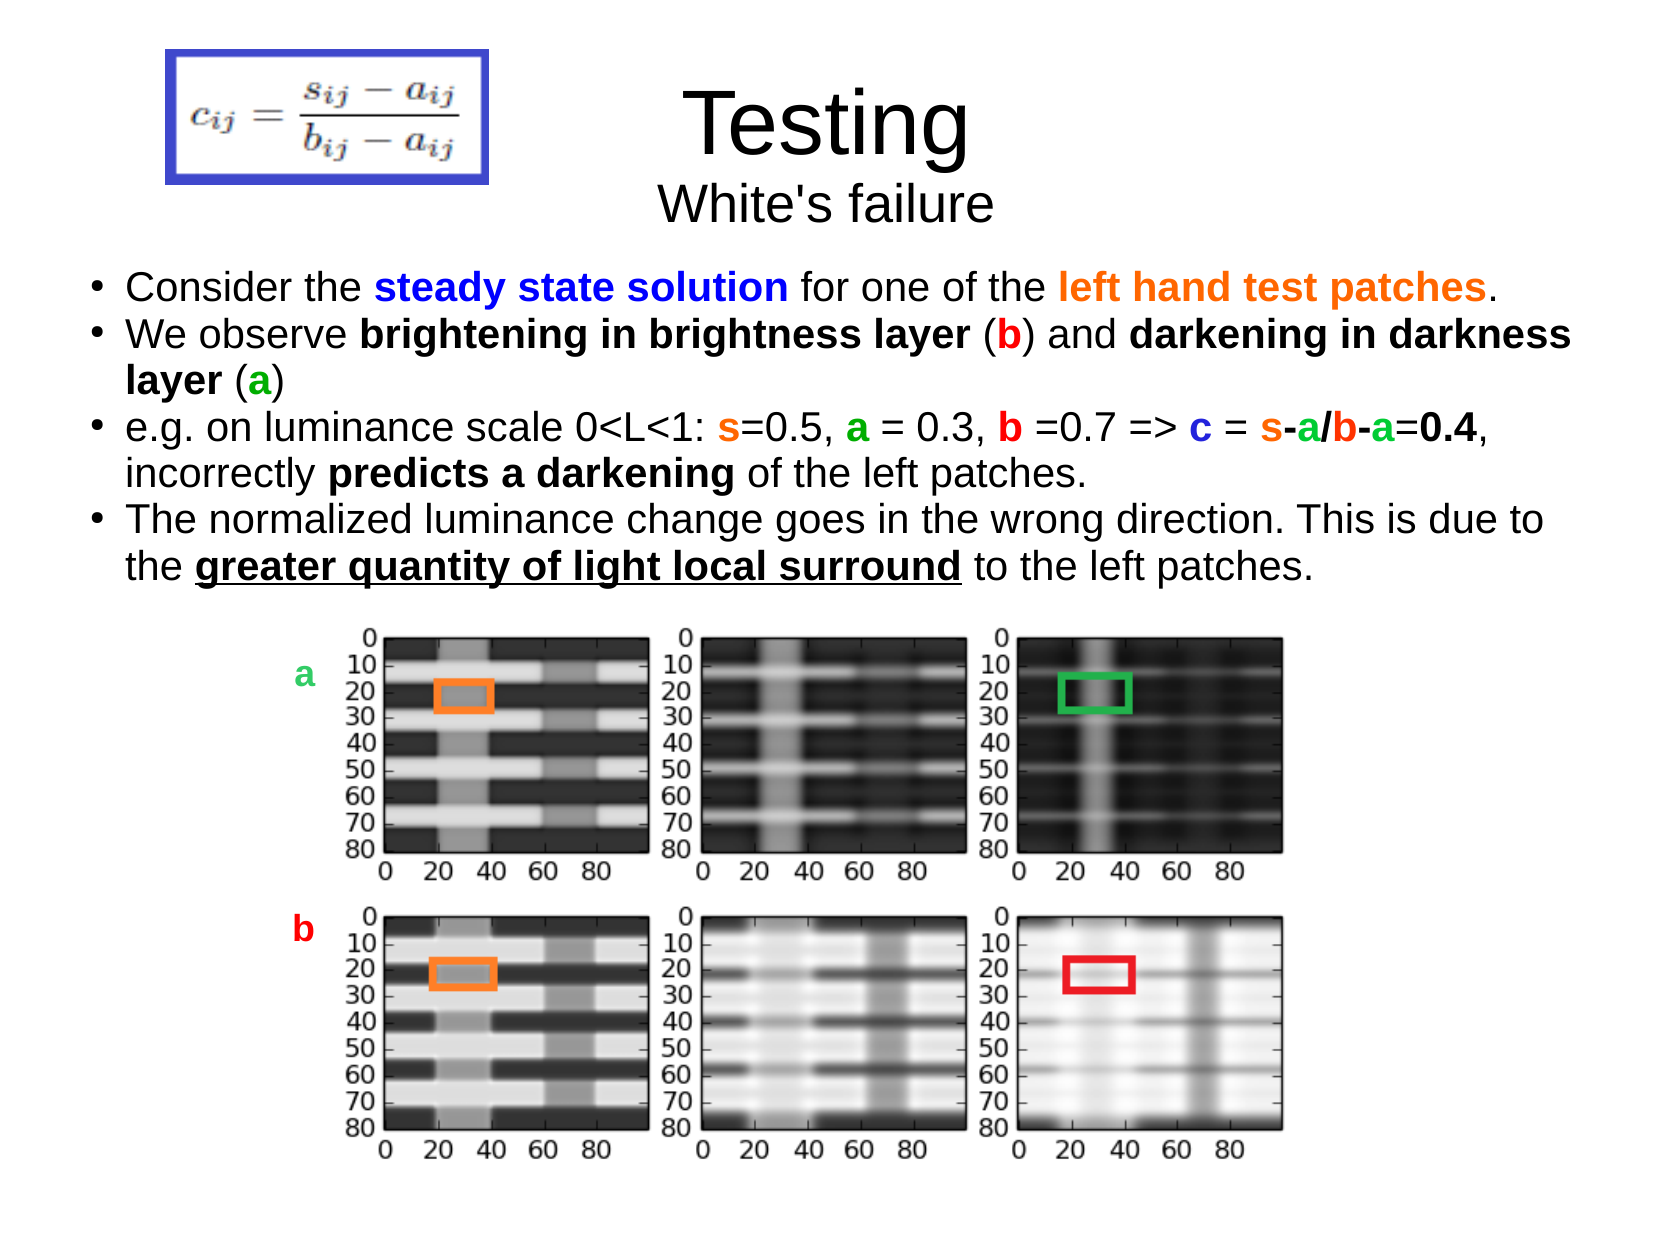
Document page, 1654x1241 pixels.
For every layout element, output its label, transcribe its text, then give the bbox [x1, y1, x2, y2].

text_box Consider the steady state solution for one of the left hand test patches. We observe brightening in brightness layer (b) and darkening in darkness layer (a) e.g. on luminance scale 0<L<1: s=0.5, a = 0.3, b =0.7 => c = s-a/b-a=0.4, incorrectly predicts a darkening of the left patches. The normalized luminance change goes in the wrong direction. This is due to the greater quantity of light local surround to the left patches. [75, 256, 1593, 692]
picture [329, 619, 1291, 1171]
text_box a [279, 645, 329, 702]
title Testing White's failure [82, 49, 1571, 256]
text_box b [277, 900, 329, 964]
picture [165, 49, 489, 185]
